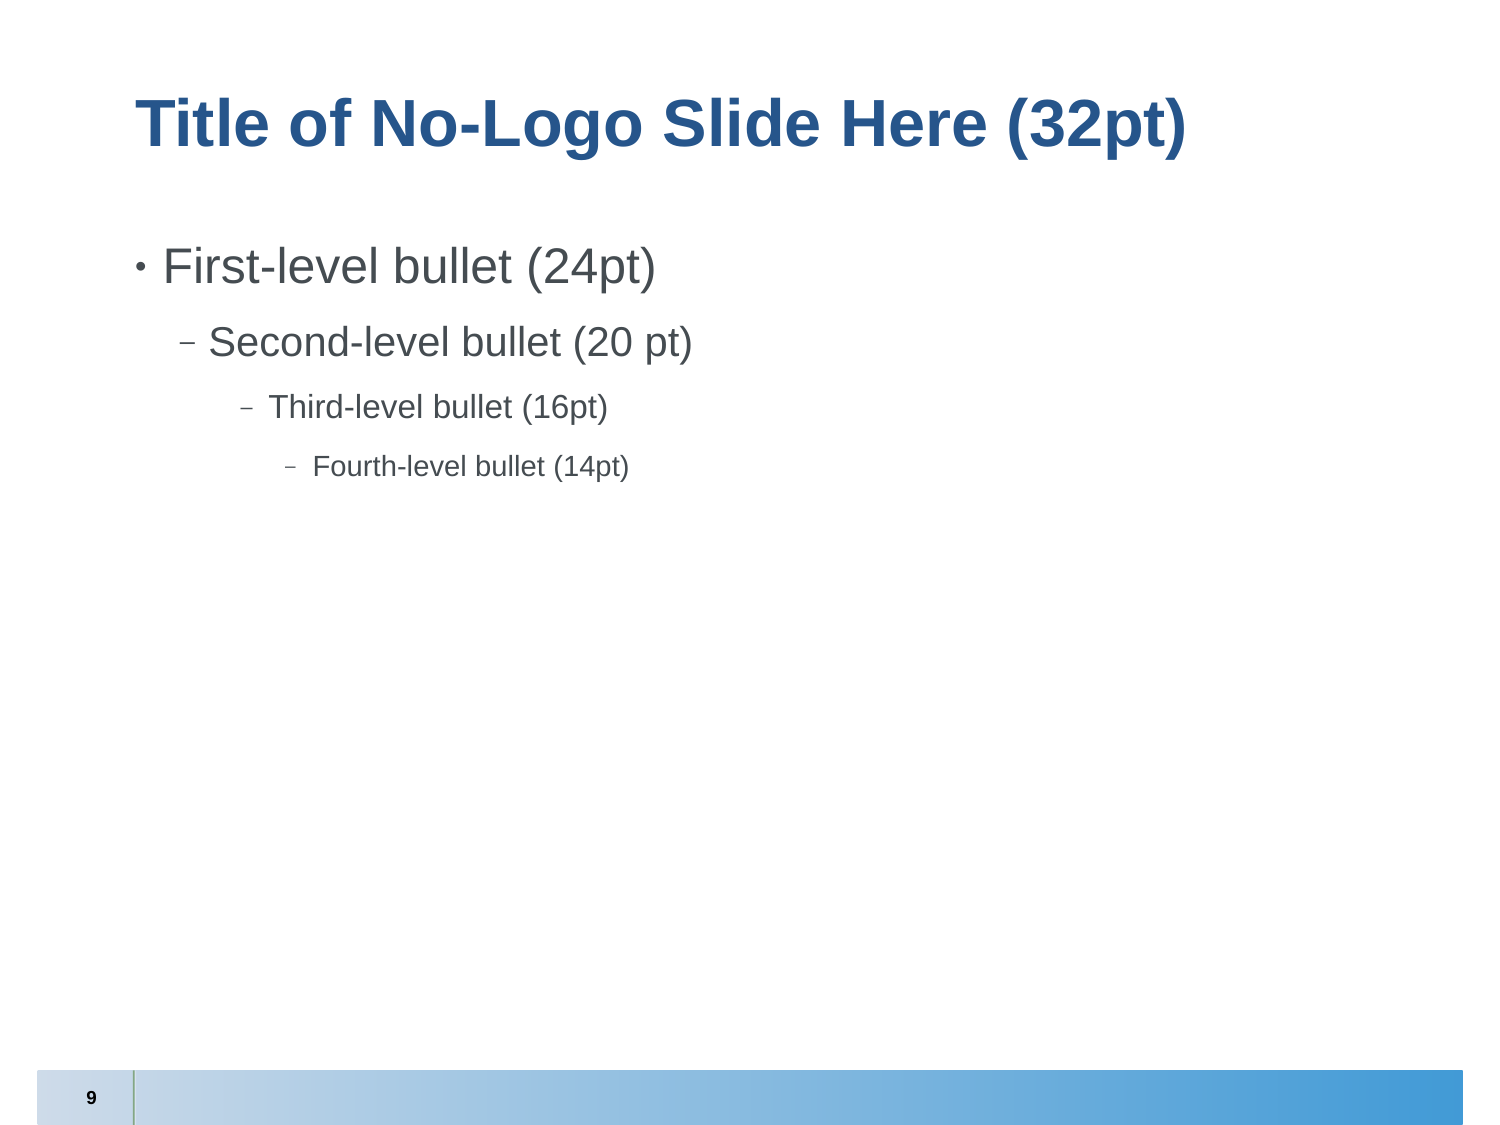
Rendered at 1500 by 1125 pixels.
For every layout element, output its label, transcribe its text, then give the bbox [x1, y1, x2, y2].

list First-level bullet (24pt) Second-level bullet (20 pt) Third-level bullet (16pt) Fourth-level bullet (14pt) [135, 238, 1372, 982]
title Title of No-Logo Slide Here (32pt) [135, 41, 1372, 204]
